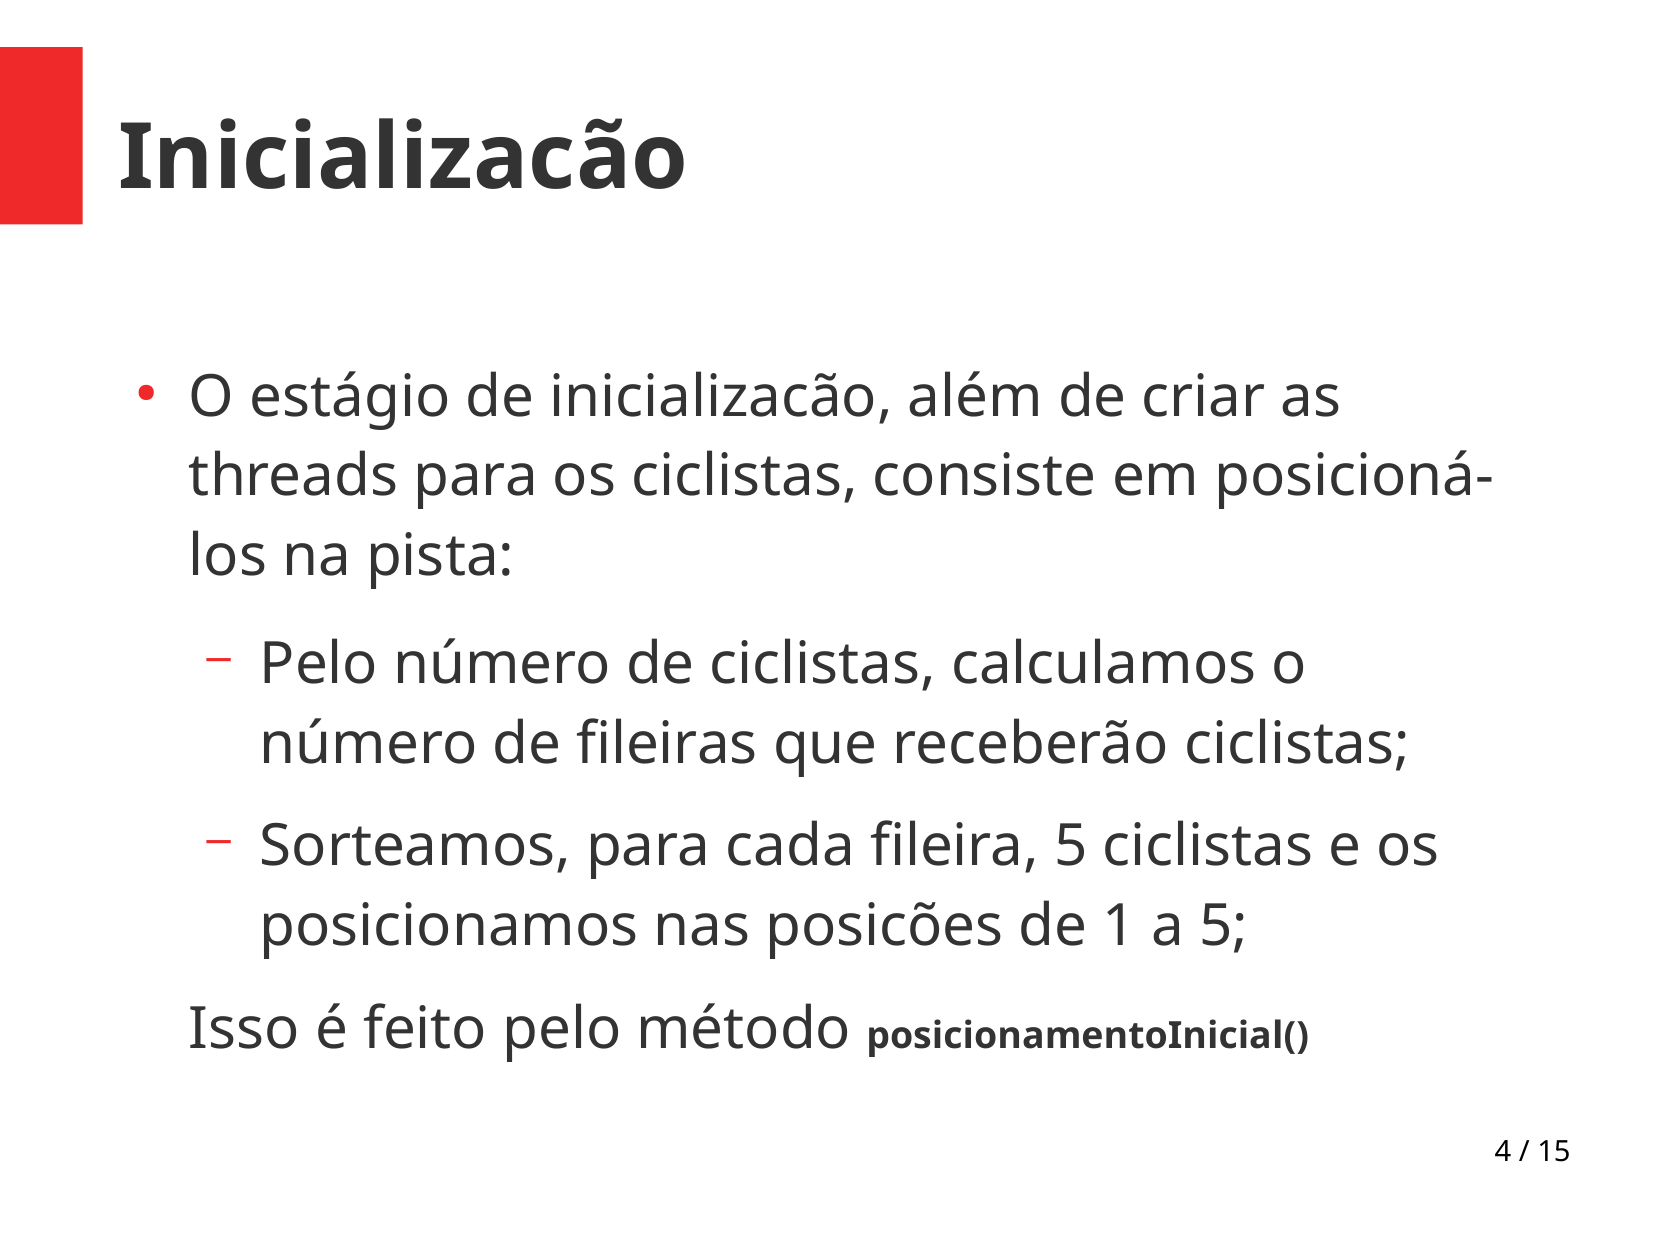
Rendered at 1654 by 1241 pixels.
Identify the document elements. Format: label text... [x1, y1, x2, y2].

title Inicializacão [118, 49, 1571, 257]
list O estágio de inicializacão, além de criar as threads para os ciclistas, consiste em posicioná-los na pista: Pelo número de ciclistas, calculamos o número de fileiras que receberão ciclistas; Sorteamos, para cada fileira, 5 ciclistas e os posicionamos nas posicões de 1 a 5; Isso é feito pelo método posicionamentoInicial() [118, 354, 1536, 1074]
